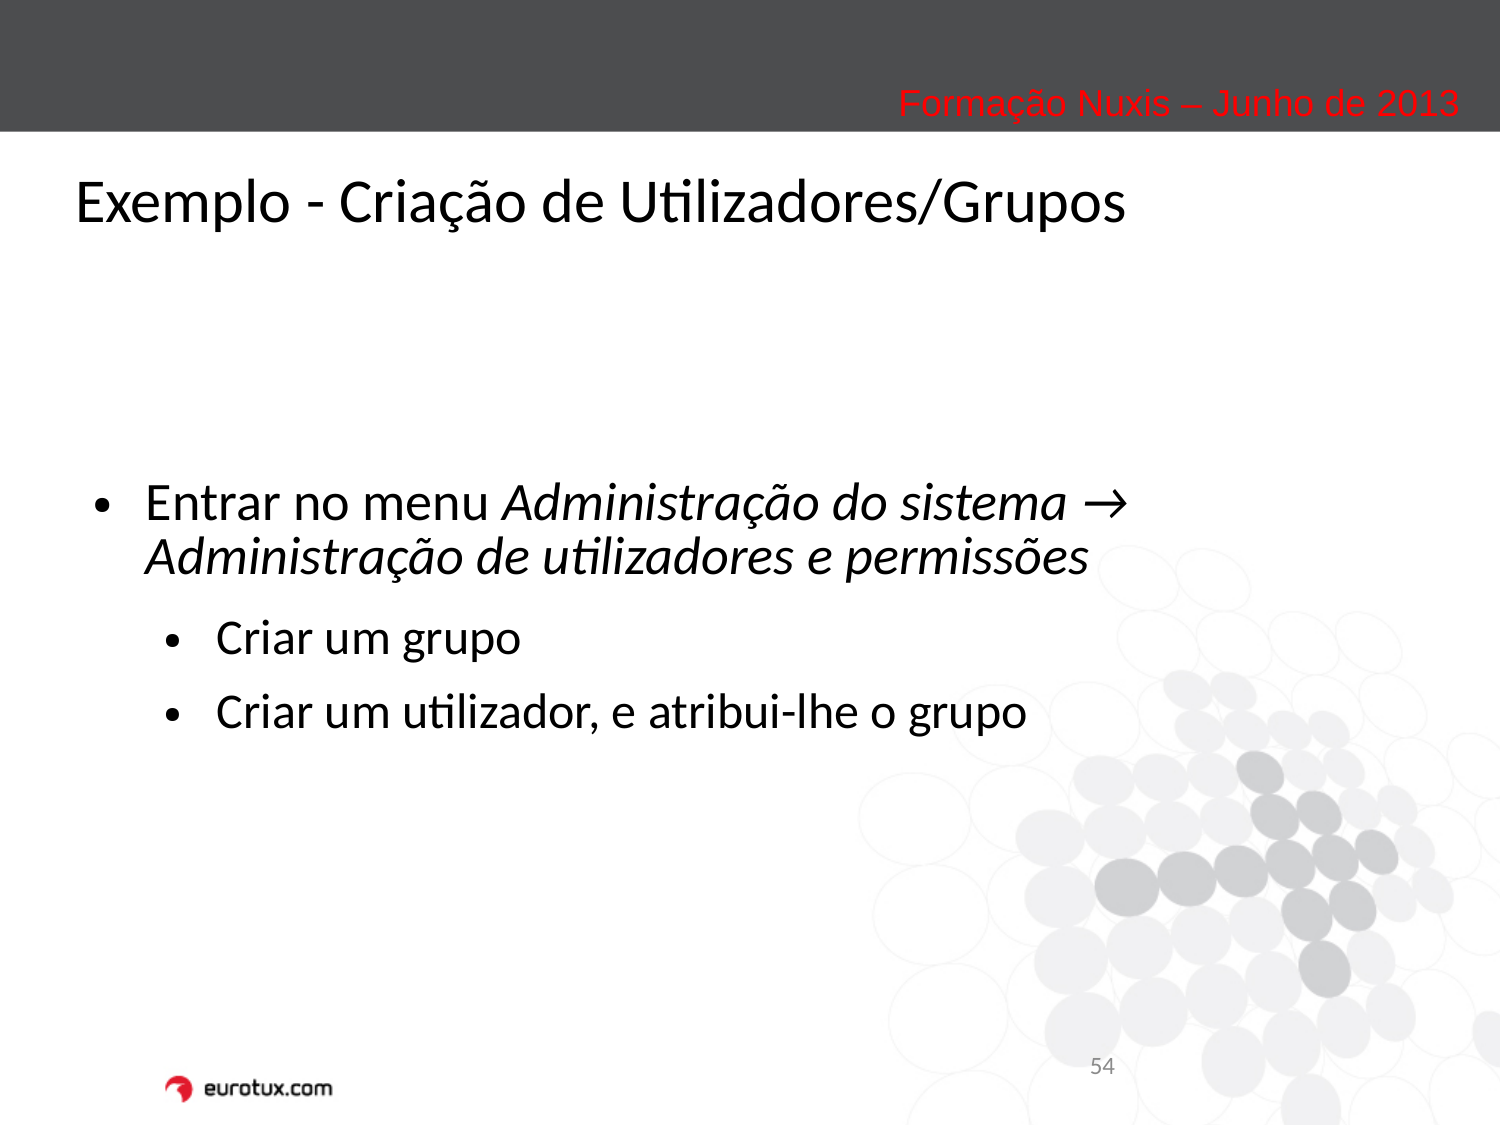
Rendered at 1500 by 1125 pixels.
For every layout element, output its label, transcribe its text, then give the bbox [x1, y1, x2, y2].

list Entrar no menu Administração do sistema → Administração de utilizadores e permissões Criar um grupo Criar um utilizador, e atribui-lhe o grupo [75, 311, 1425, 1055]
title Exemplo - Criação de Utilizadores/Grupos [75, 112, 1425, 301]
picture [0, 0, 1500, 1125]
